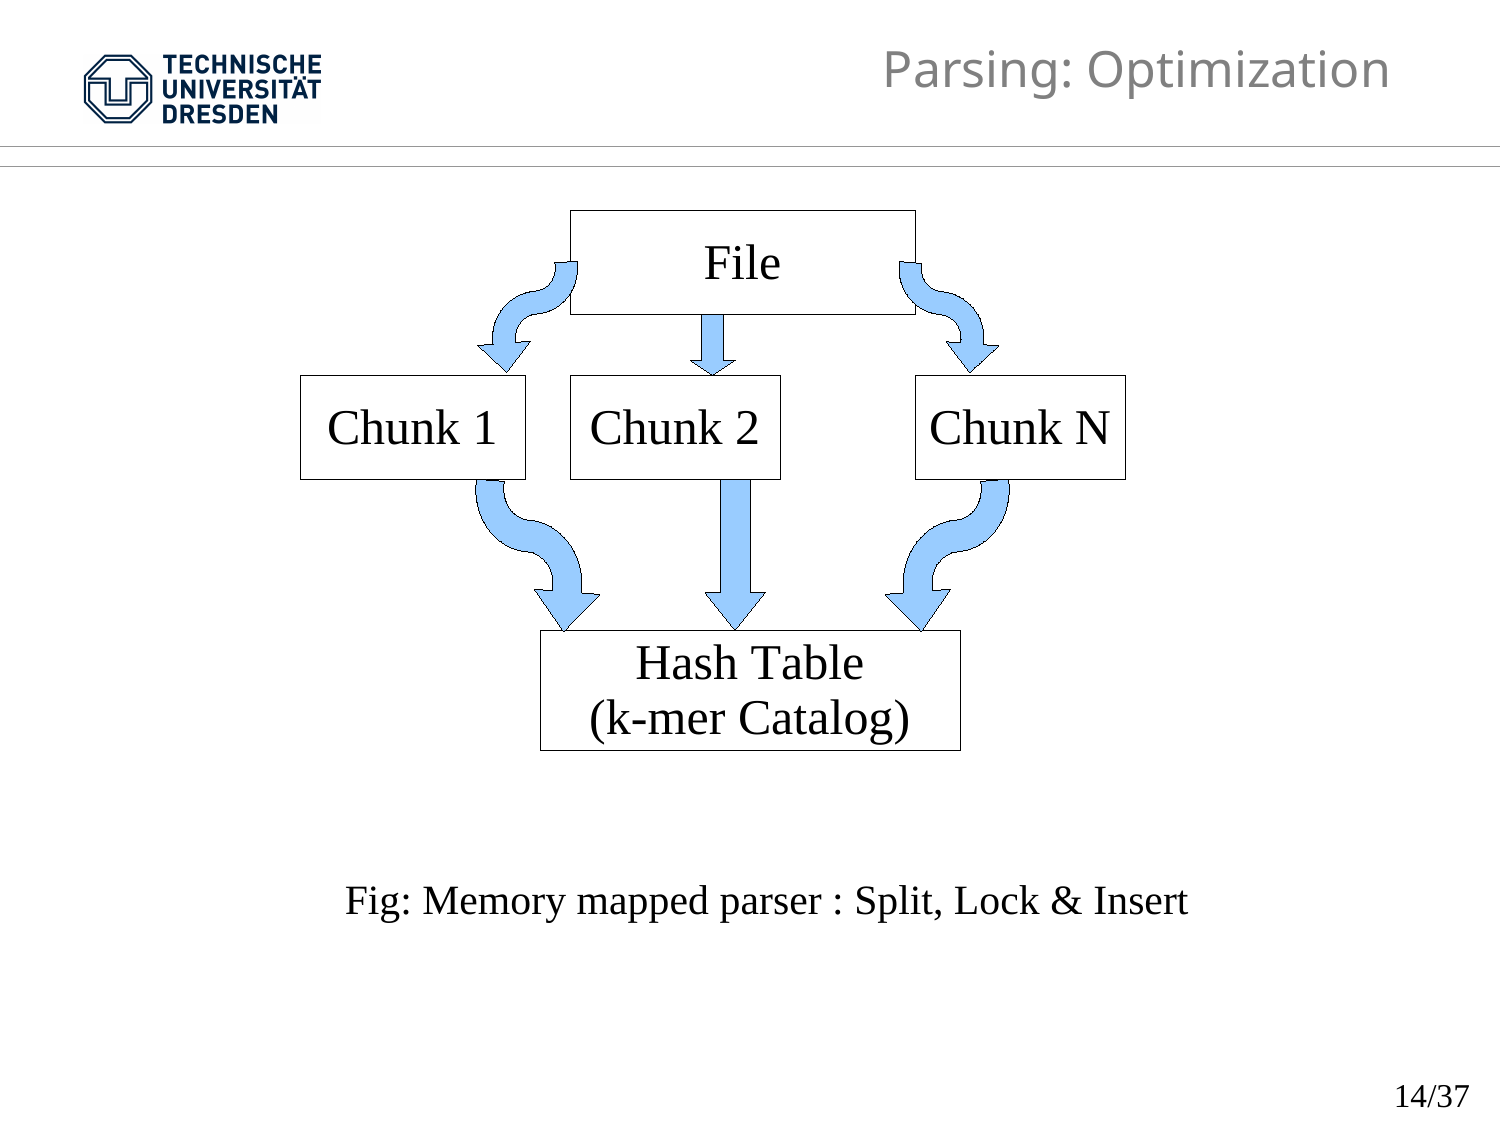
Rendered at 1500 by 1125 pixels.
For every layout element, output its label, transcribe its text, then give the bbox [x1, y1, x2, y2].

text_box Chunk 2 [570, 375, 781, 480]
text_box [705, 479, 766, 631]
text_box [475, 479, 600, 632]
text_box Chunk 1 [300, 375, 526, 480]
text_box [899, 261, 999, 373]
text_box Chunk N [915, 375, 1126, 480]
text_box [885, 479, 1010, 632]
text_box Hash Table (k-mer Catalog) [540, 630, 961, 751]
text_box Fig: Memory mapped parser : Split, Lock & Insert [330, 870, 1246, 978]
text_box [477, 261, 578, 373]
text_box File [570, 210, 916, 315]
text_box [690, 314, 736, 376]
picture [83, 54, 321, 124]
title Parsing: Optimization [620, 0, 1392, 136]
